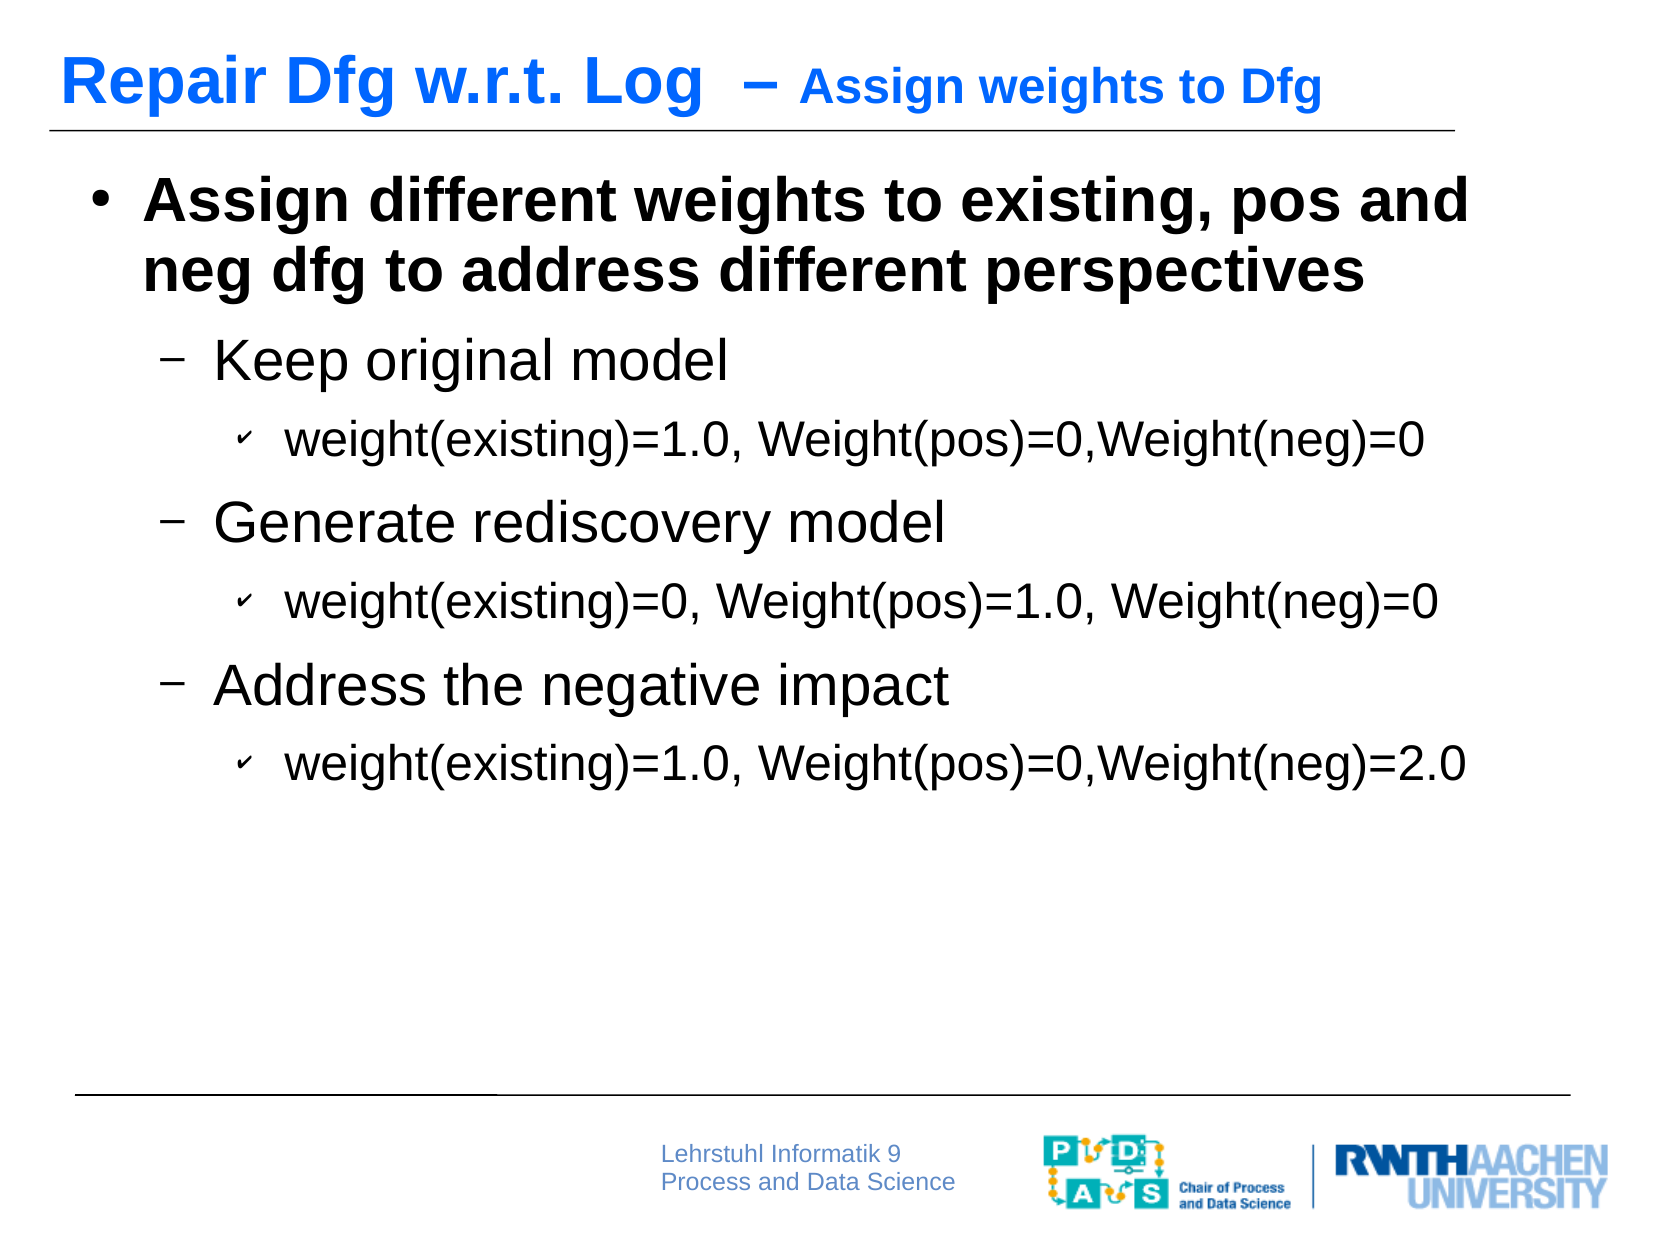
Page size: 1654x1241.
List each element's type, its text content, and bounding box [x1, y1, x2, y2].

list Assign different weights to existing, pos and neg dfg to address different perspectives Keep original model weight(existing)=1.0, Weight(pos)=0,Weight(neg)=0 Generate rediscovery model weight(existing)=0, Weight(pos)=1.0, Weight(neg)=0 Address the negative impact weight(existing)=1.0, Weight(pos)=0,Weight(neg)=2.0 [71, 165, 1561, 1021]
picture [1005, 1090, 1647, 1241]
title Repair Dfg w.r.t. Log – Assign weights to Dfg [60, 30, 1549, 131]
